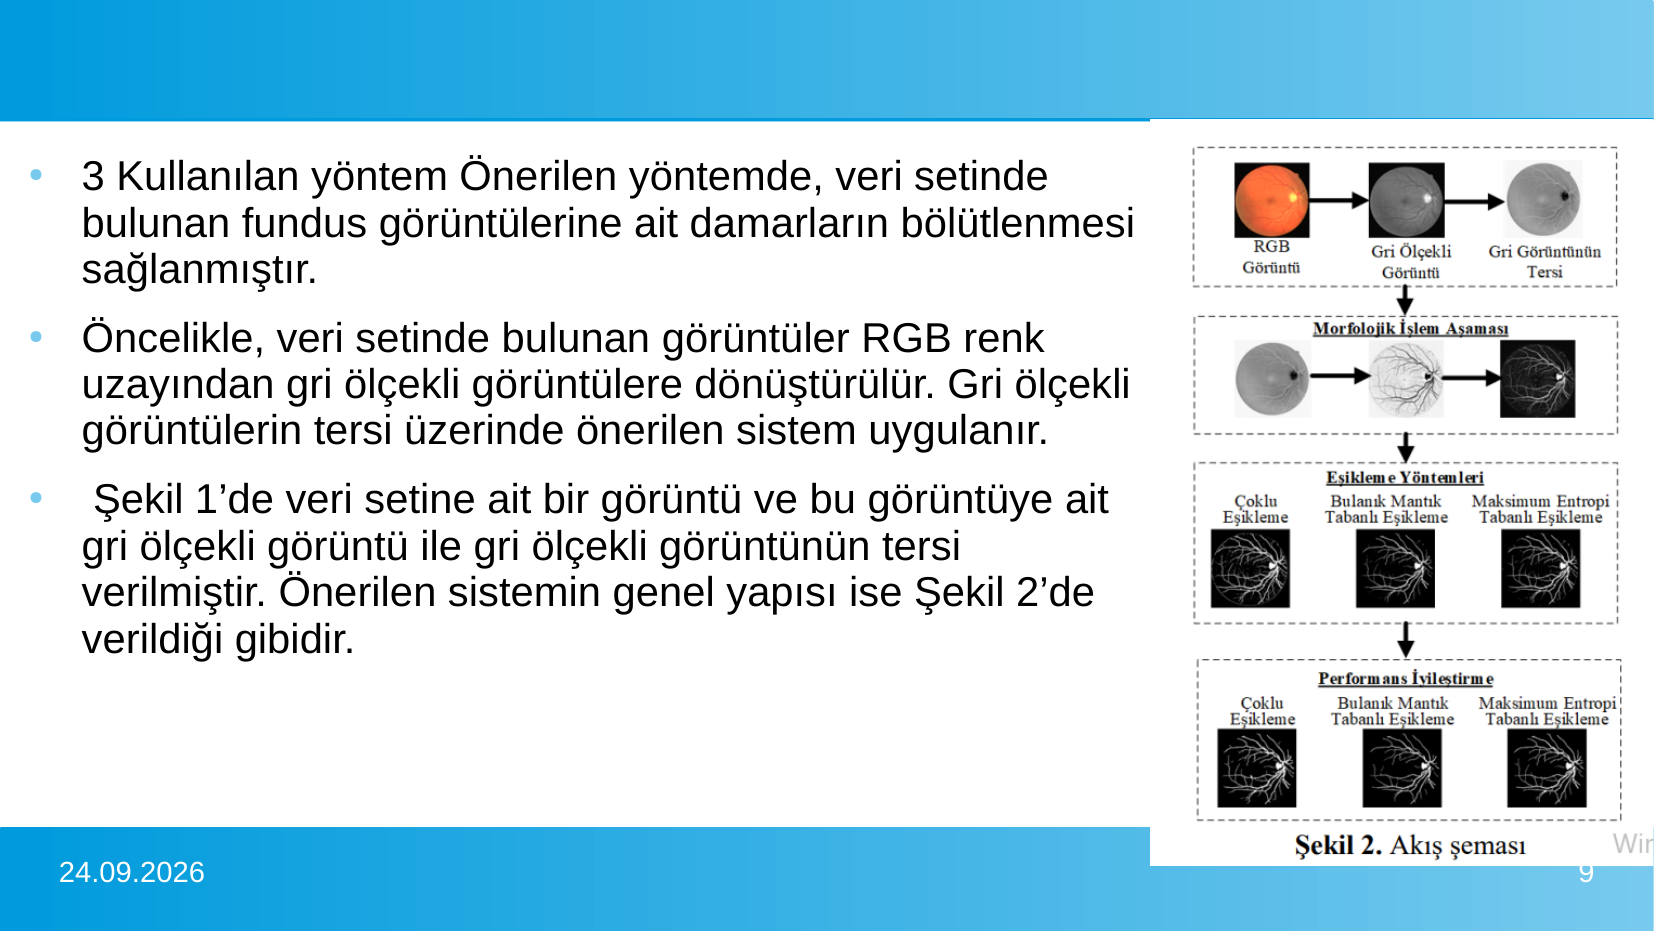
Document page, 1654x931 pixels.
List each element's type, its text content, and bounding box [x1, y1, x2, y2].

picture [1150, 120, 1654, 866]
list 3 Kullanılan yöntem Önerilen yöntemde, veri setinde bulunan fundus görüntülerine ait damarların bölütlenmesi sağlanmıştır. Öncelikle, veri setinde bulunan görüntüler RGB renk uzayından gri ölçekli görüntülere dönüştürülür. Gri ölçekli görüntülerin tersi üzerinde önerilen sistem uygulanır. Şekil 1’de veri setine ait bir görüntü ve bu görüntüye ait gri ölçekli görüntü ile gri ölçekli görüntünün tersi verilmiştir. Önerilen sistemin genel yapısı ise Şekil 2’de verildiği gibidir. [10, 152, 1138, 744]
